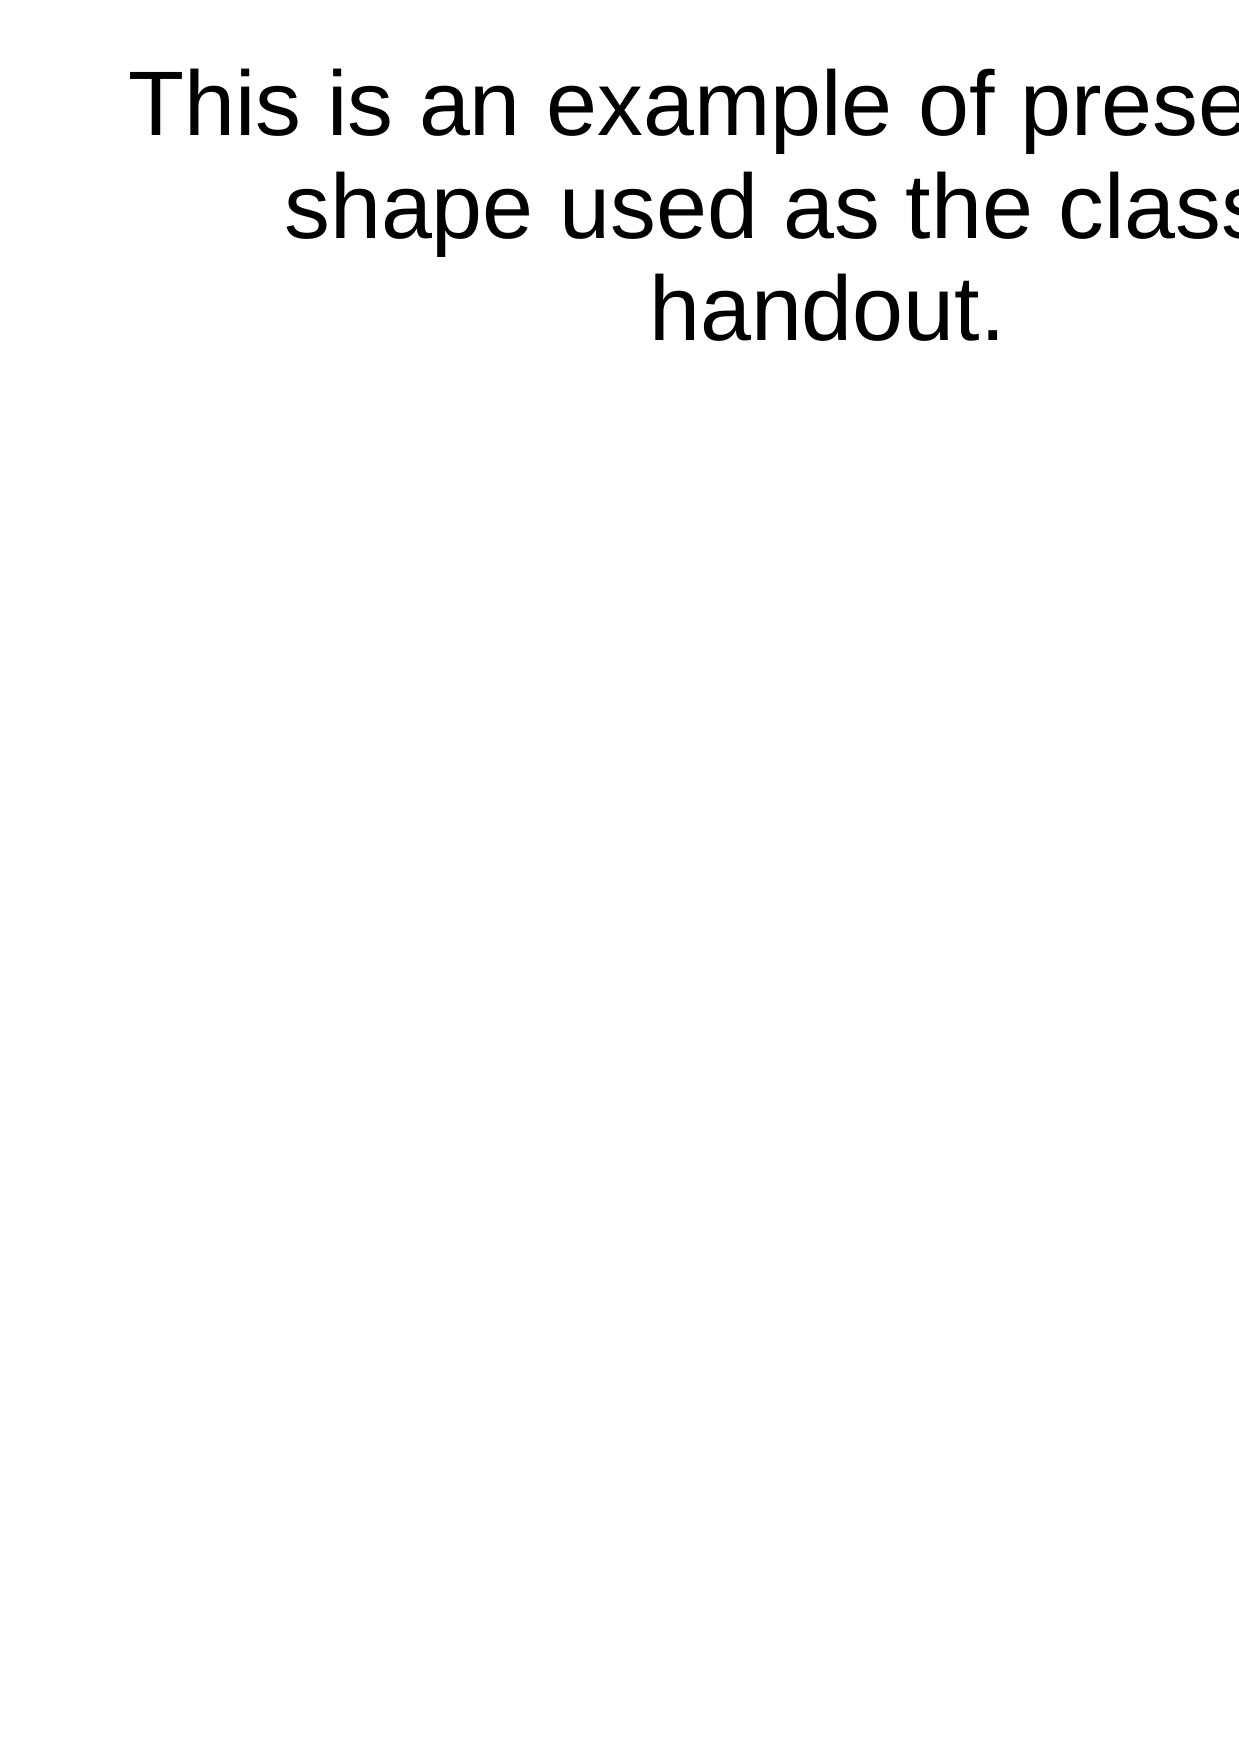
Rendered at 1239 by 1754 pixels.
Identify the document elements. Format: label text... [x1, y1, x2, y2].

title This is an example of presentation shape used as the class of handout. [121, 102, 1239, 311]
